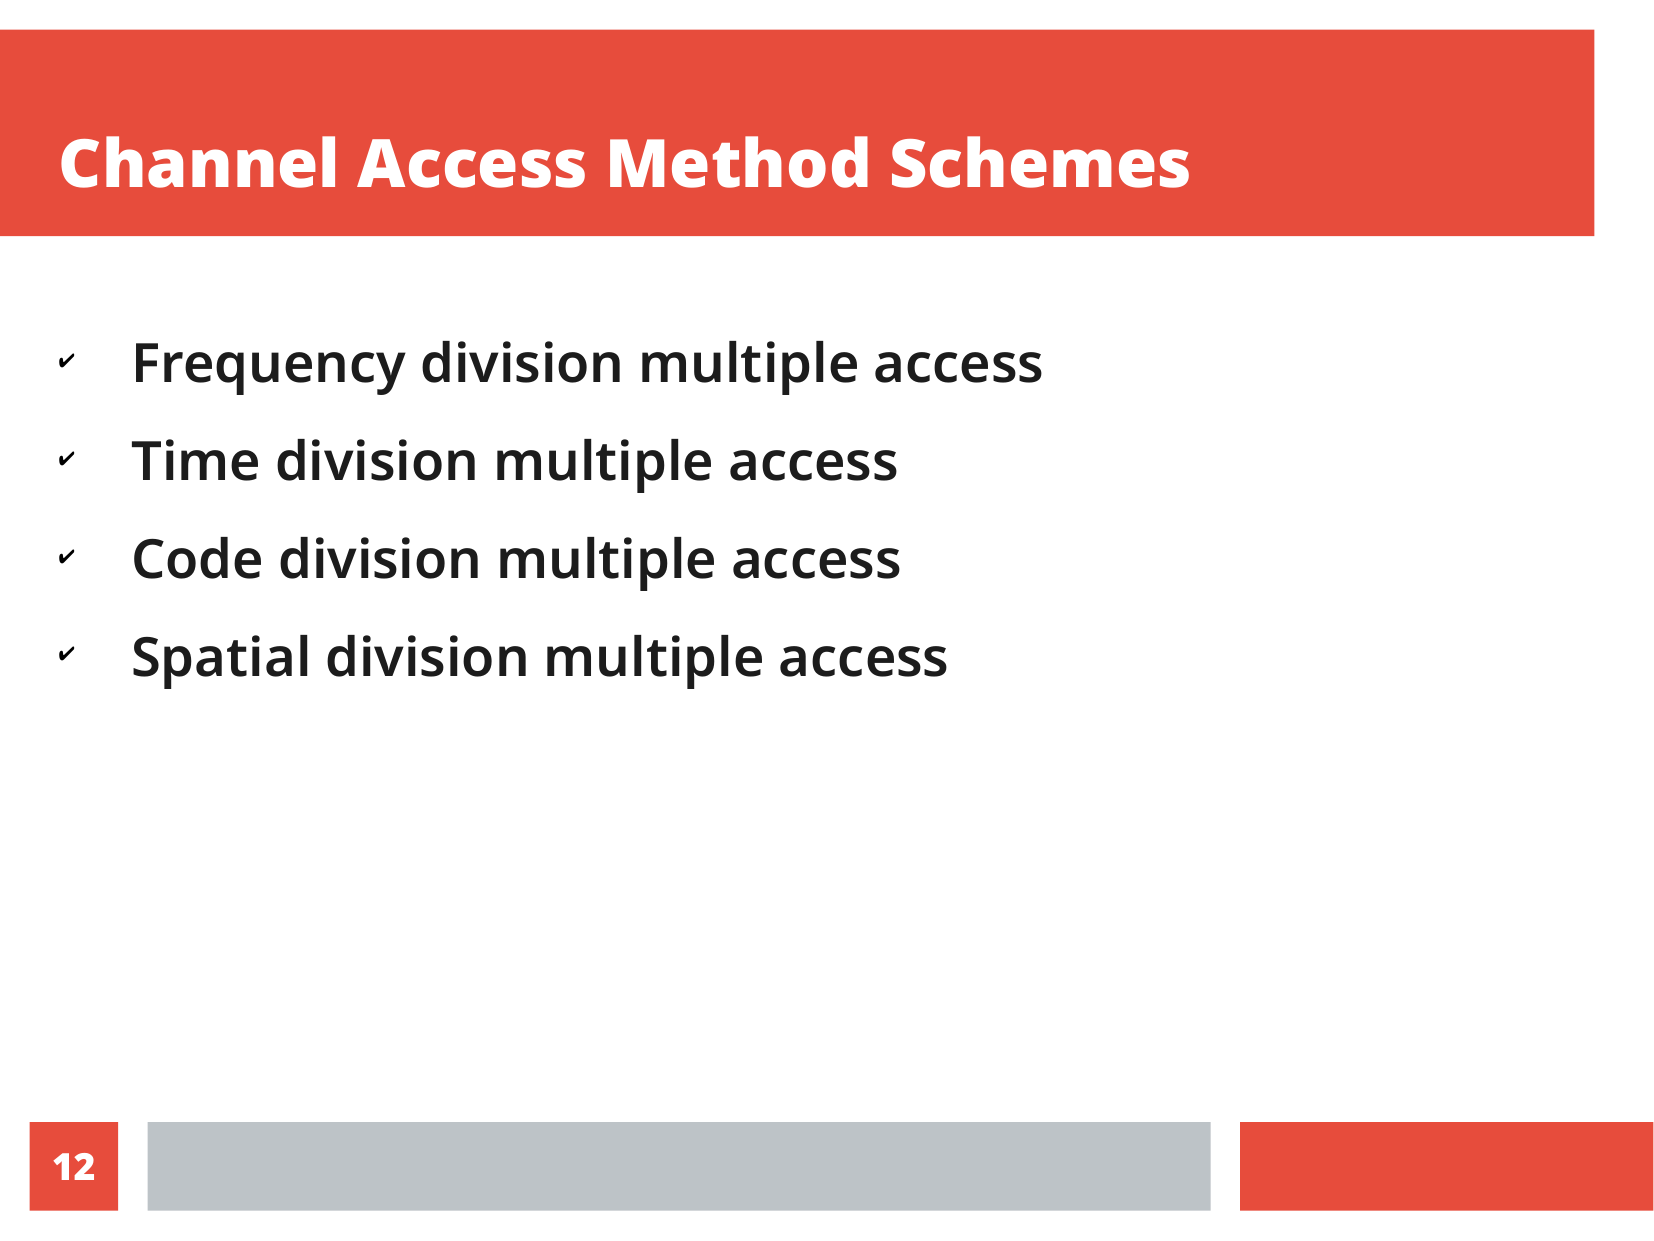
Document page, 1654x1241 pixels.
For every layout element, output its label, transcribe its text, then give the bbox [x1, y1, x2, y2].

title Channel Access Method Schemes [59, 59, 1595, 207]
list Frequency division multiple access Time division multiple access Code division multiple access Spatial division multiple access [59, 324, 1565, 1093]
